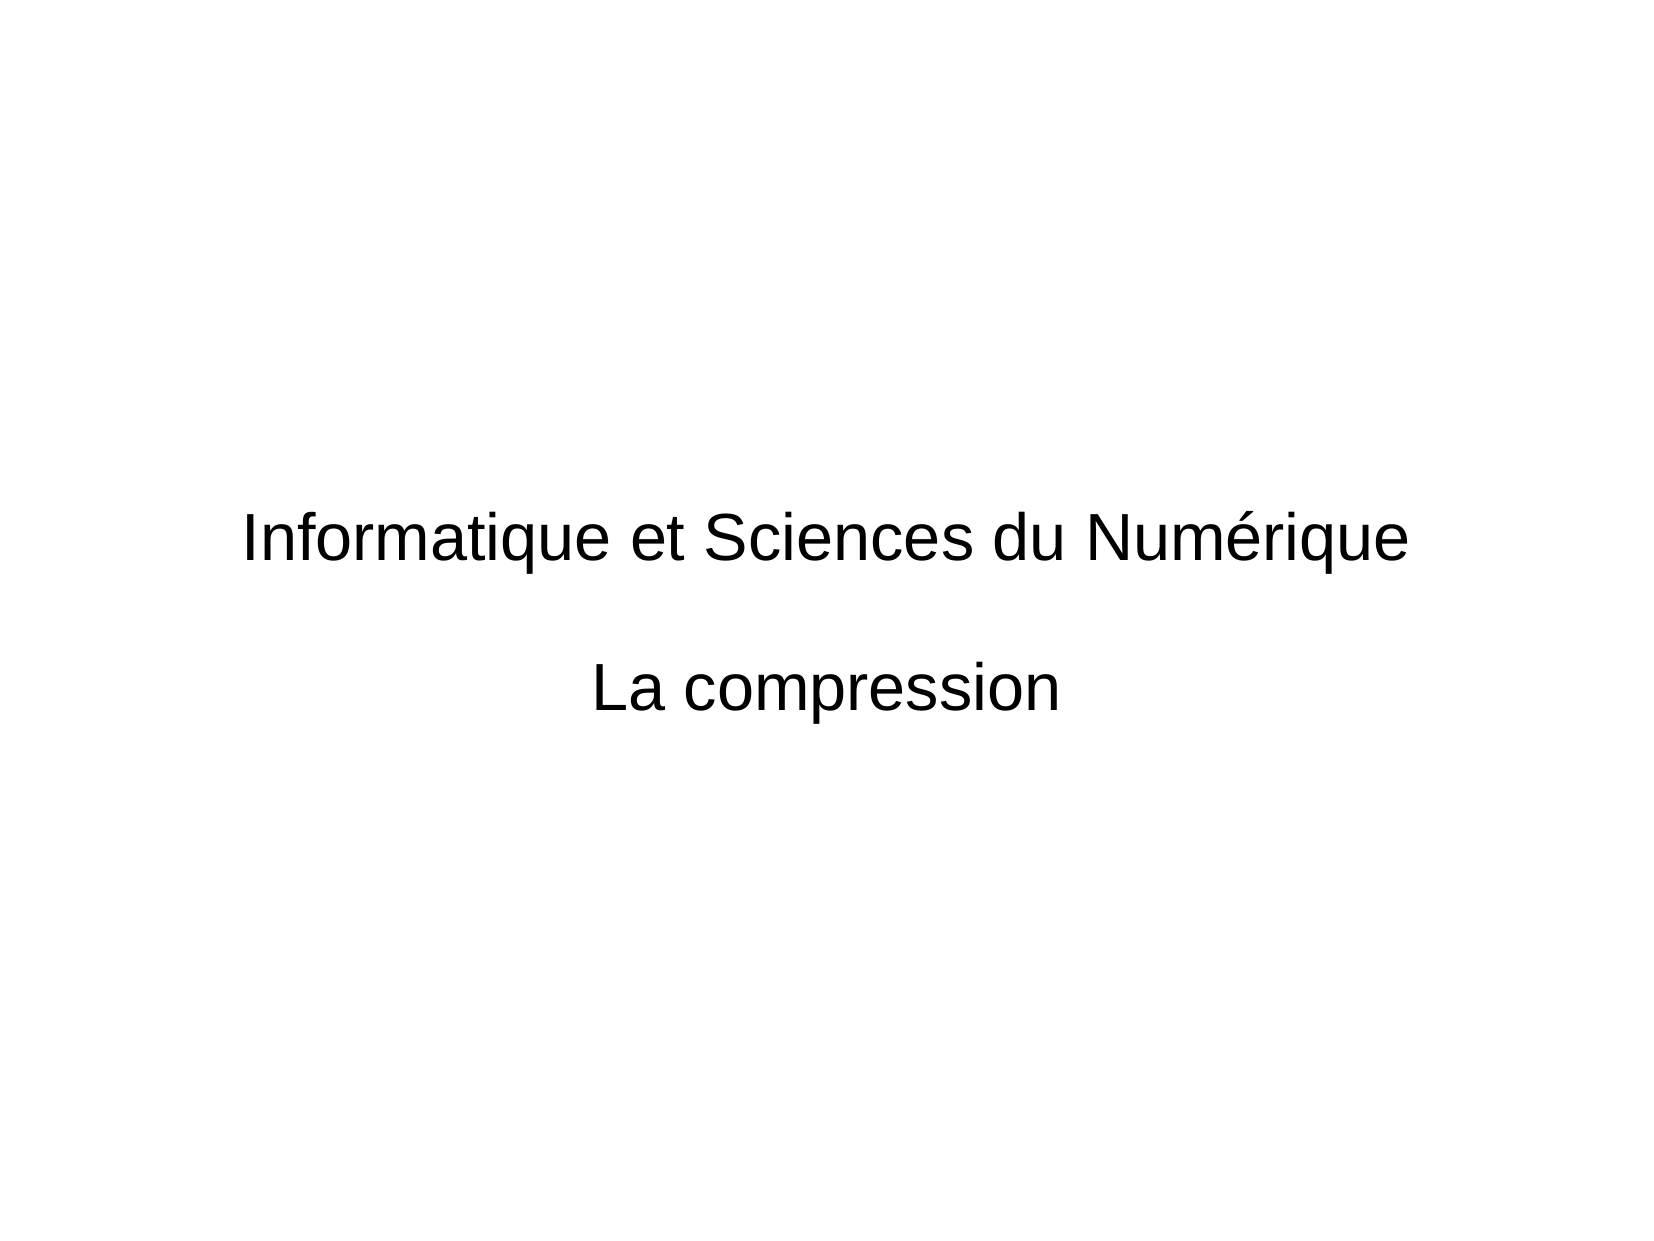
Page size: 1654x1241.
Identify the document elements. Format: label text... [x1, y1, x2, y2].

subtitle Informatique et Sciences du Numérique La compression [82, 290, 1571, 1010]
